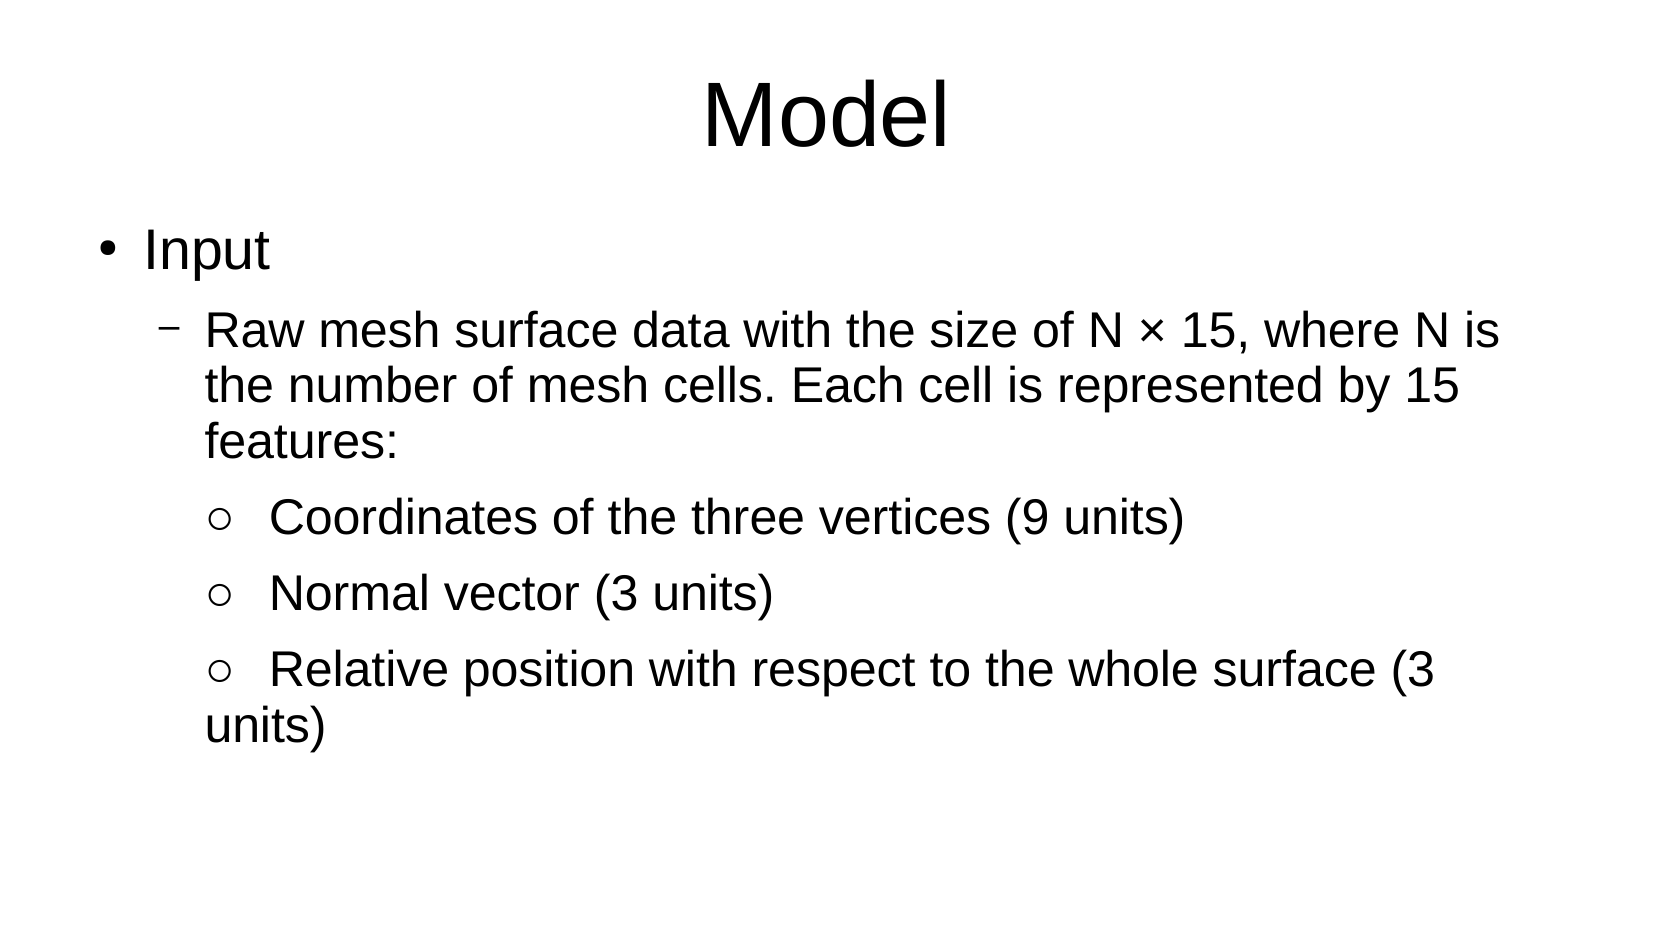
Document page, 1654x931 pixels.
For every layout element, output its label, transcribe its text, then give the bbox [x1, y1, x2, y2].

title Model [82, 37, 1571, 193]
list Input Raw mesh surface data with the size of N × 15, where N is the number of mesh cells. Each cell is represented by 15 features: ○ Coordinates of the three vertices (9 units) ○ Normal vector (3 units) ○ Relative position with respect to the whole surface (3 units) [82, 217, 1571, 758]
